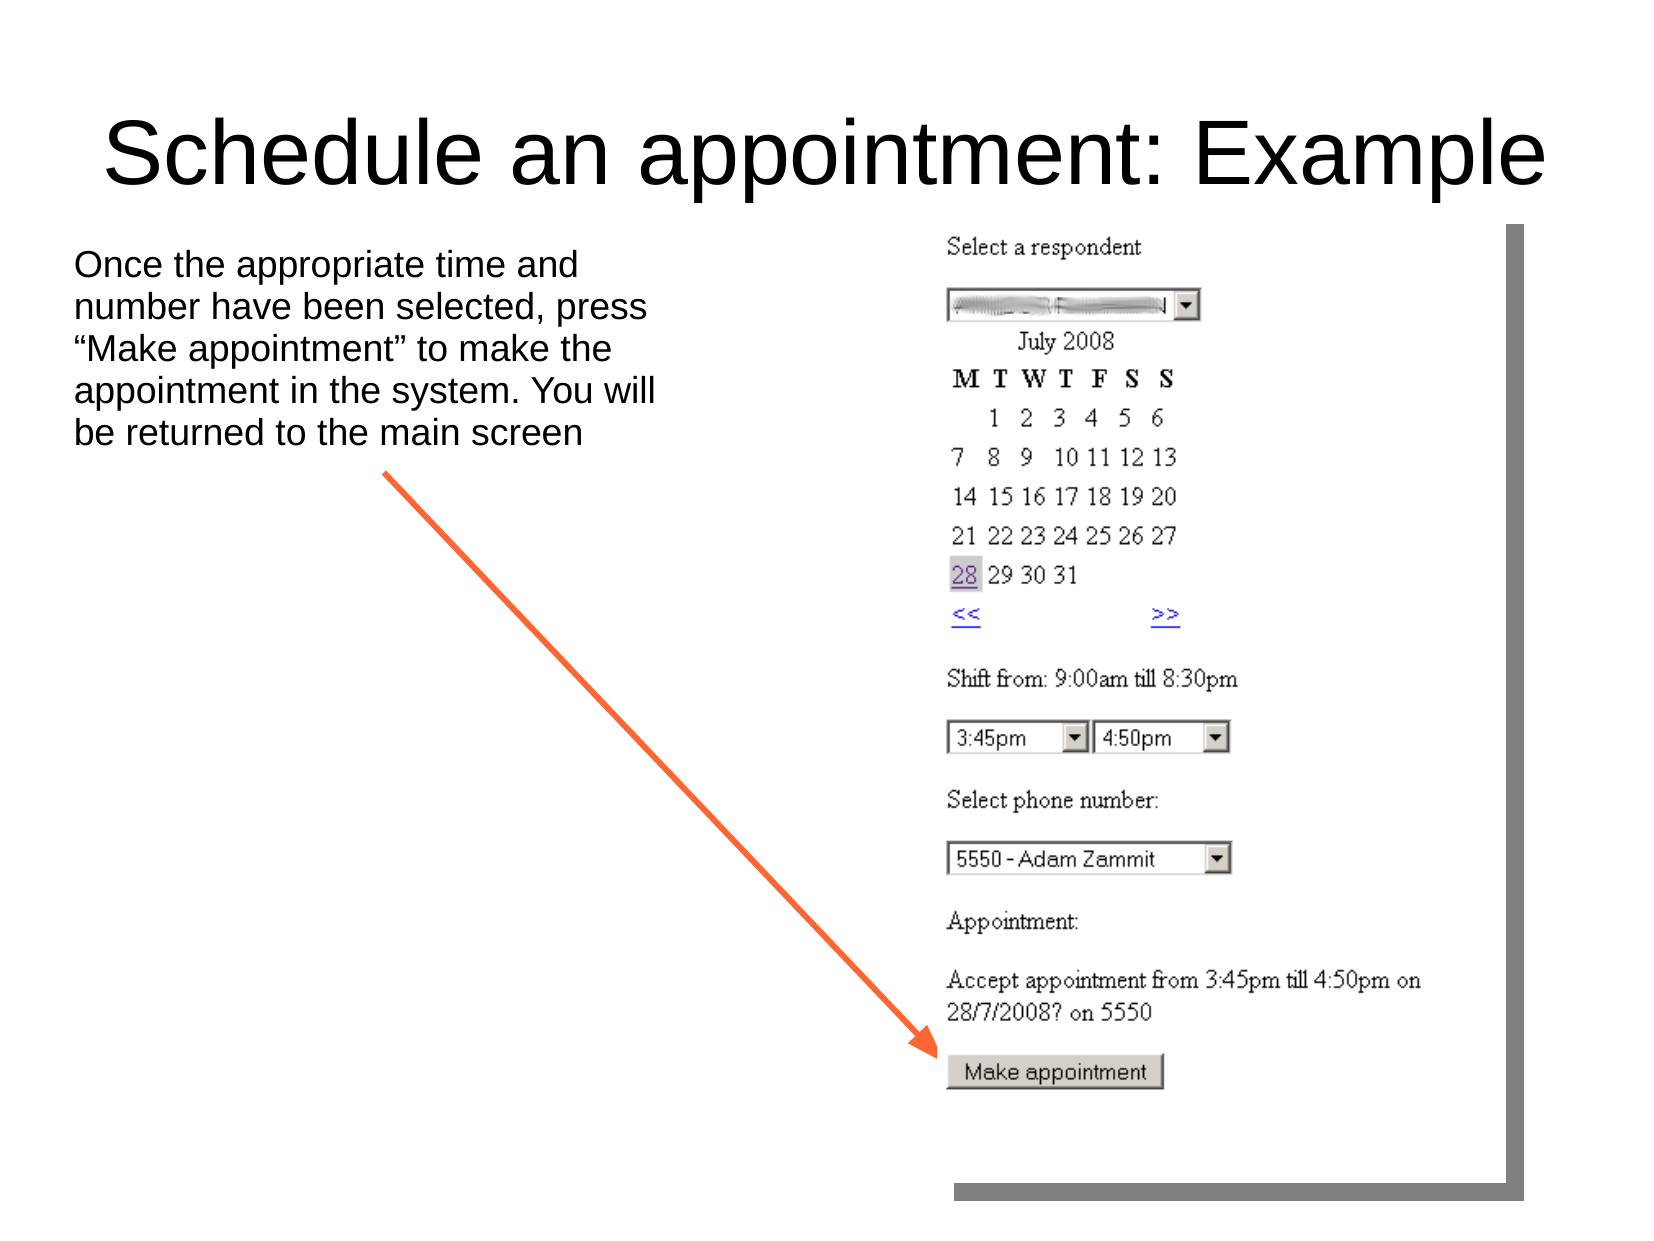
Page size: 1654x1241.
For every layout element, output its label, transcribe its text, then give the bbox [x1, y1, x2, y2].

title Schedule an appointment: Example [82, 56, 1571, 250]
picture [937, 206, 1506, 1183]
text_box Once the appropriate time and number have been selected, press “Make appointment” to make the appointment in the system. You will be returned to the main screen [59, 236, 680, 546]
